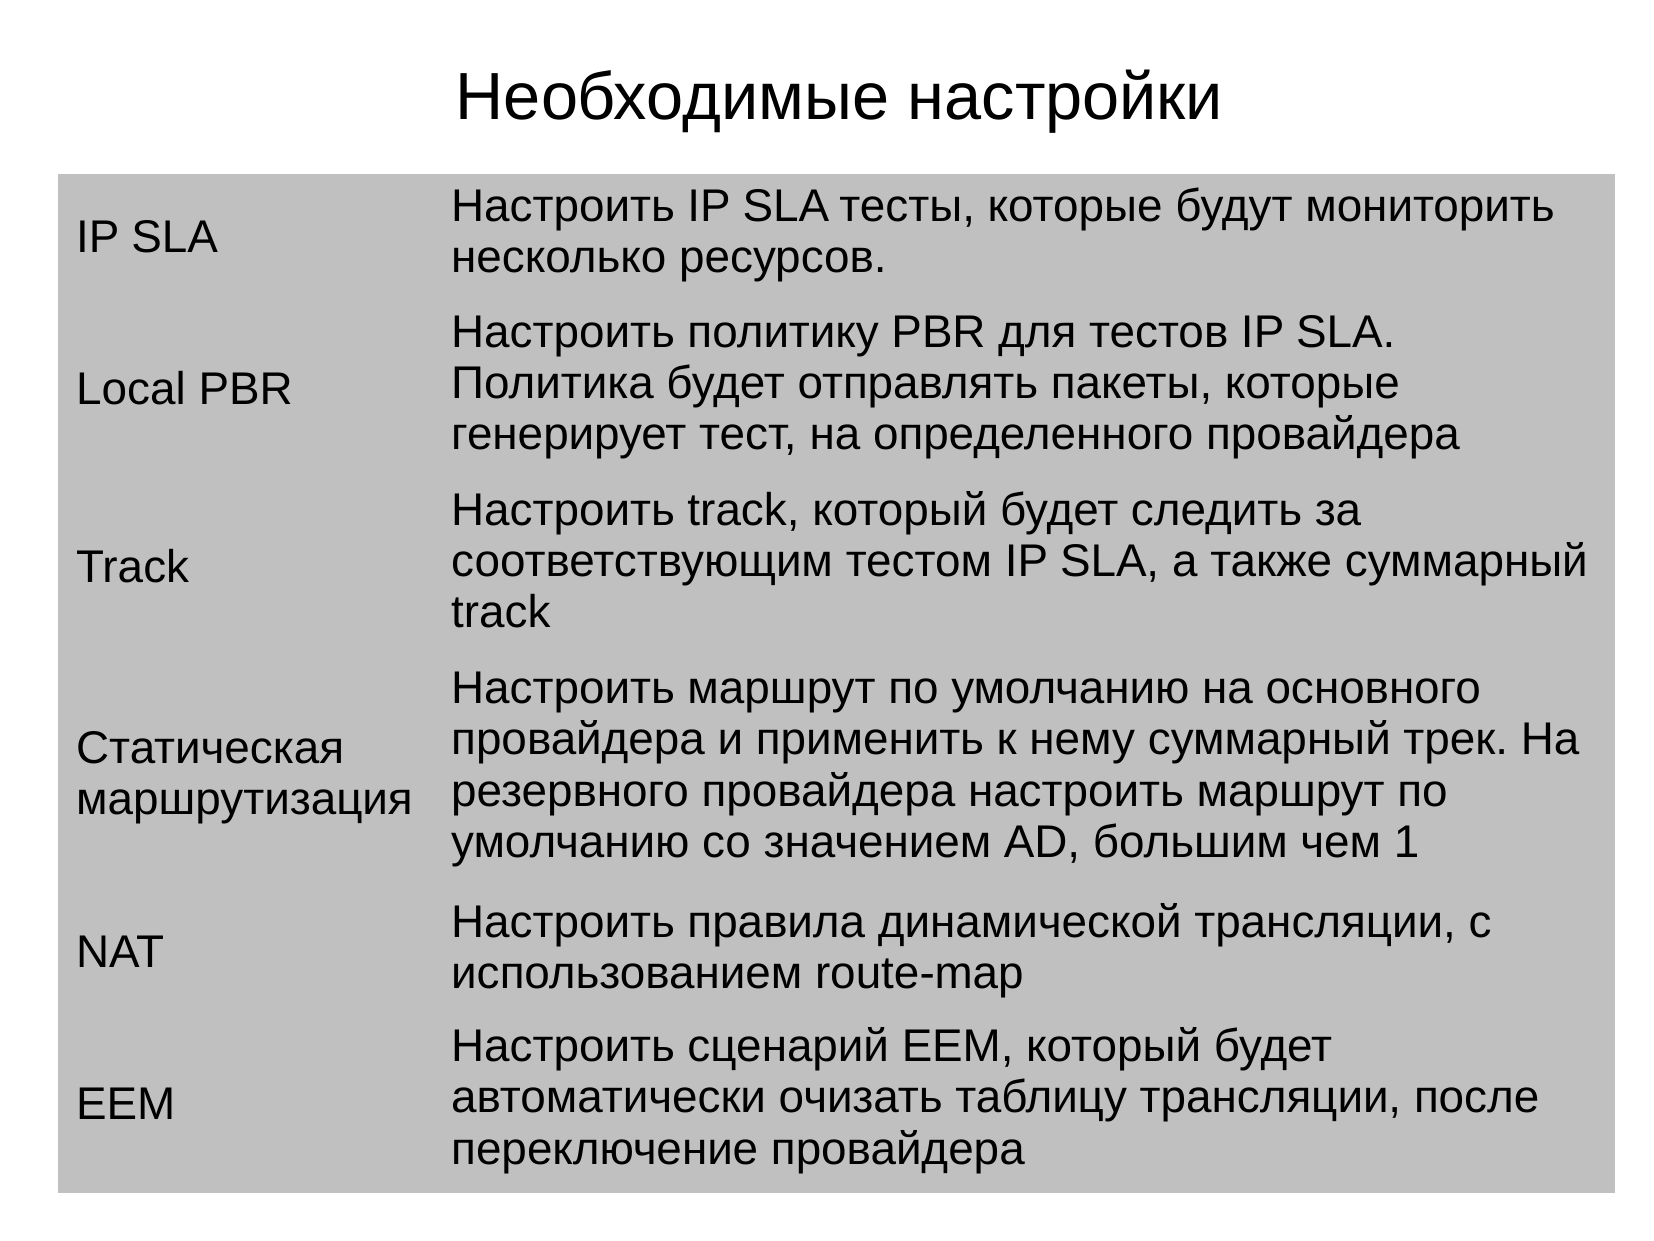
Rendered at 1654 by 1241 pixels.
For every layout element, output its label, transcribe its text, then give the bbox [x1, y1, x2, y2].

table_cell NAT [58, 890, 433, 1014]
table_cell Статическая маршрутизация [58, 656, 433, 890]
table_cell Настроить политику PBR для тестов IP SLA. Политика будет отправлять пакеты, которые генерирует тест, на определенного провайдера [433, 300, 1615, 478]
table_cell Настроить track, который будет следить за соответствующим тестом IP SLA, а также суммарный track [433, 478, 1615, 656]
table_cell Local PBR [58, 300, 433, 478]
table_cell Track [58, 478, 433, 656]
table_header Настроить IP SLA тесты, которые будут мониторить несколько ресурсов. [433, 174, 1615, 300]
title Необходимые настройки [75, 37, 1605, 155]
table_header IP SLA [58, 174, 433, 300]
table_cell EEM [58, 1014, 433, 1193]
table_cell Настроить маршрут по умолчанию на основного провайдера и применить к нему суммарный трек. На резервного провайдера настроить маршрут по умолчанию со значением AD, большим чем 1 [433, 656, 1615, 890]
table_cell Настроить правила динамической трансляции, с использованием route-map [433, 890, 1615, 1014]
table_cell Настроить сценарий EEM, который будет автоматически очизать таблицу трансляции, после переключение провайдера [433, 1014, 1615, 1193]
